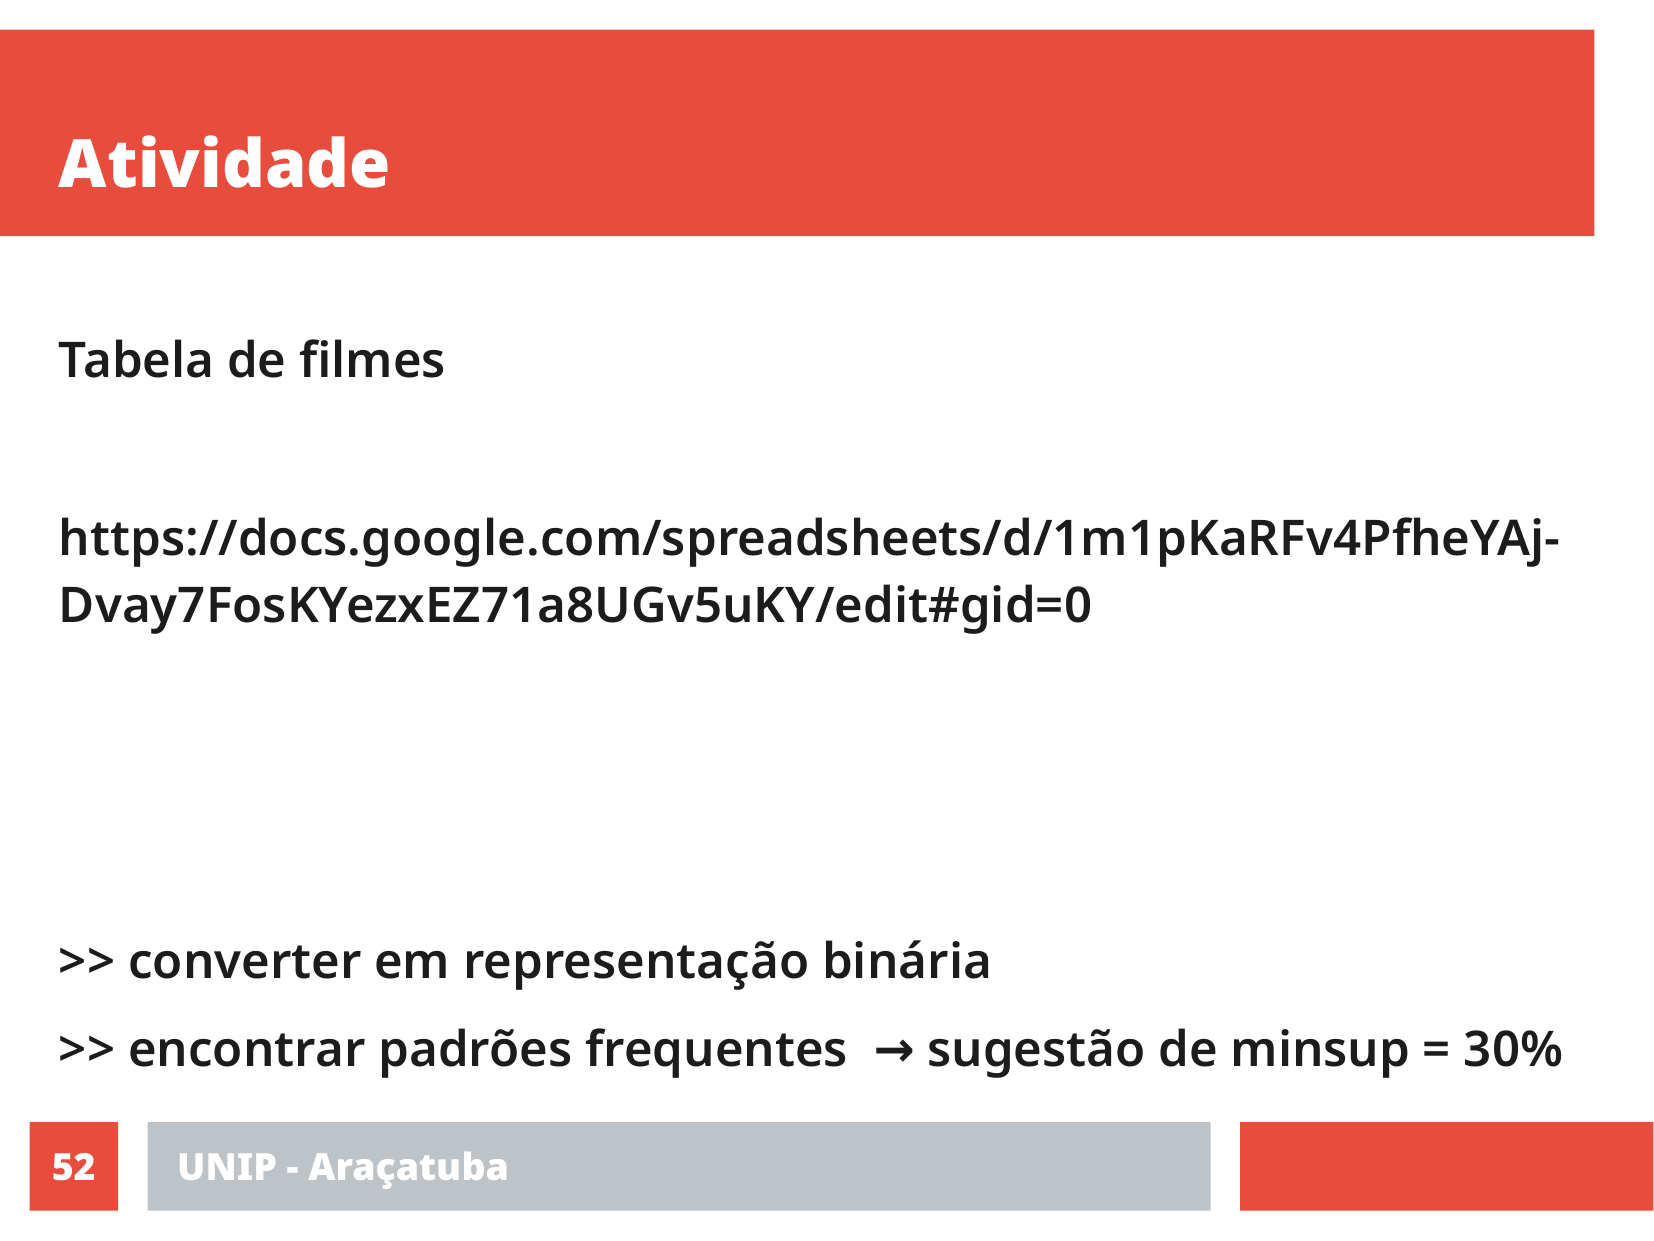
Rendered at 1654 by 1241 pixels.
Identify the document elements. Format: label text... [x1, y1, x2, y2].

list Tabela de filmes https://docs.google.com/spreadsheets/d/1m1pKaRFv4PfheYAj-Dvay7FosKYezxEZ71a8UGv5uKY/edit#gid=0 >> converter em representação binária >> encontrar padrões frequentes → sugestão de minsup = 30% [59, 324, 1565, 1093]
title Atividade [59, 59, 1595, 207]
